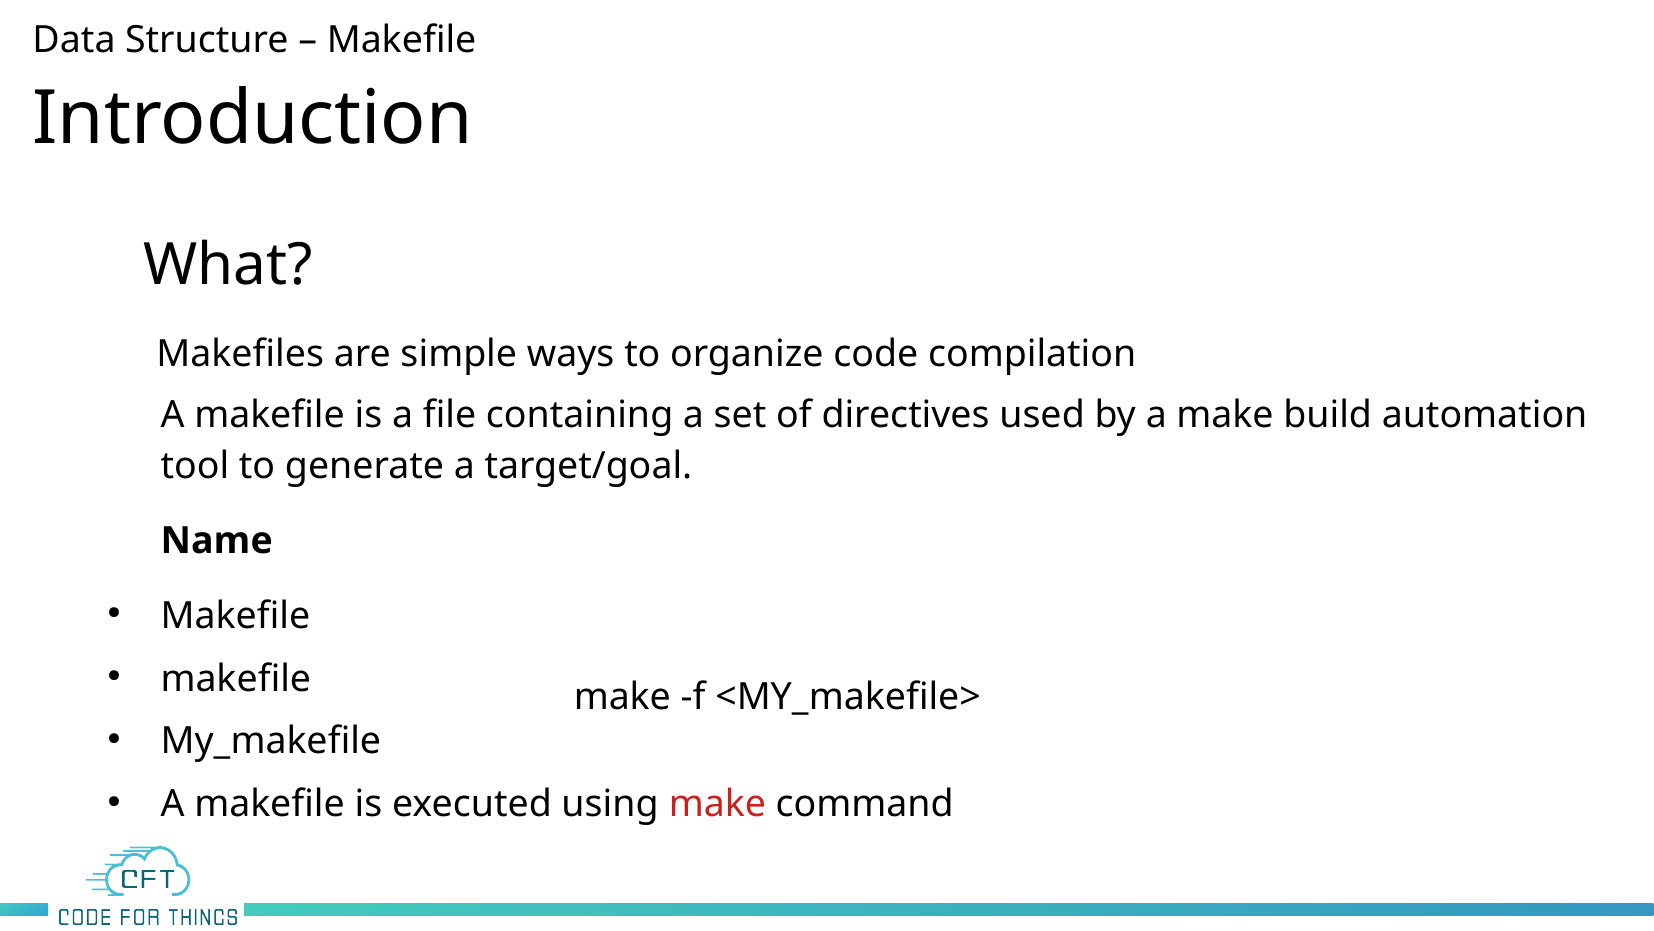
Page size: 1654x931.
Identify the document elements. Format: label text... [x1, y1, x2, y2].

title Data Structure – Makefile Introduction [32, 12, 1184, 166]
picture [59, 846, 237, 925]
text_box A makefile is a file containing a set of directives used by a make build automation tool to generate a target/goal. Name Makefile makefile My_makefile A makefile is executed using make command [75, 380, 1607, 795]
text_box Makefiles are simple ways to organize code compilation [70, 318, 1466, 378]
text_box make -f <MY_makefile> [558, 662, 1040, 721]
text_box What? [57, 214, 378, 298]
